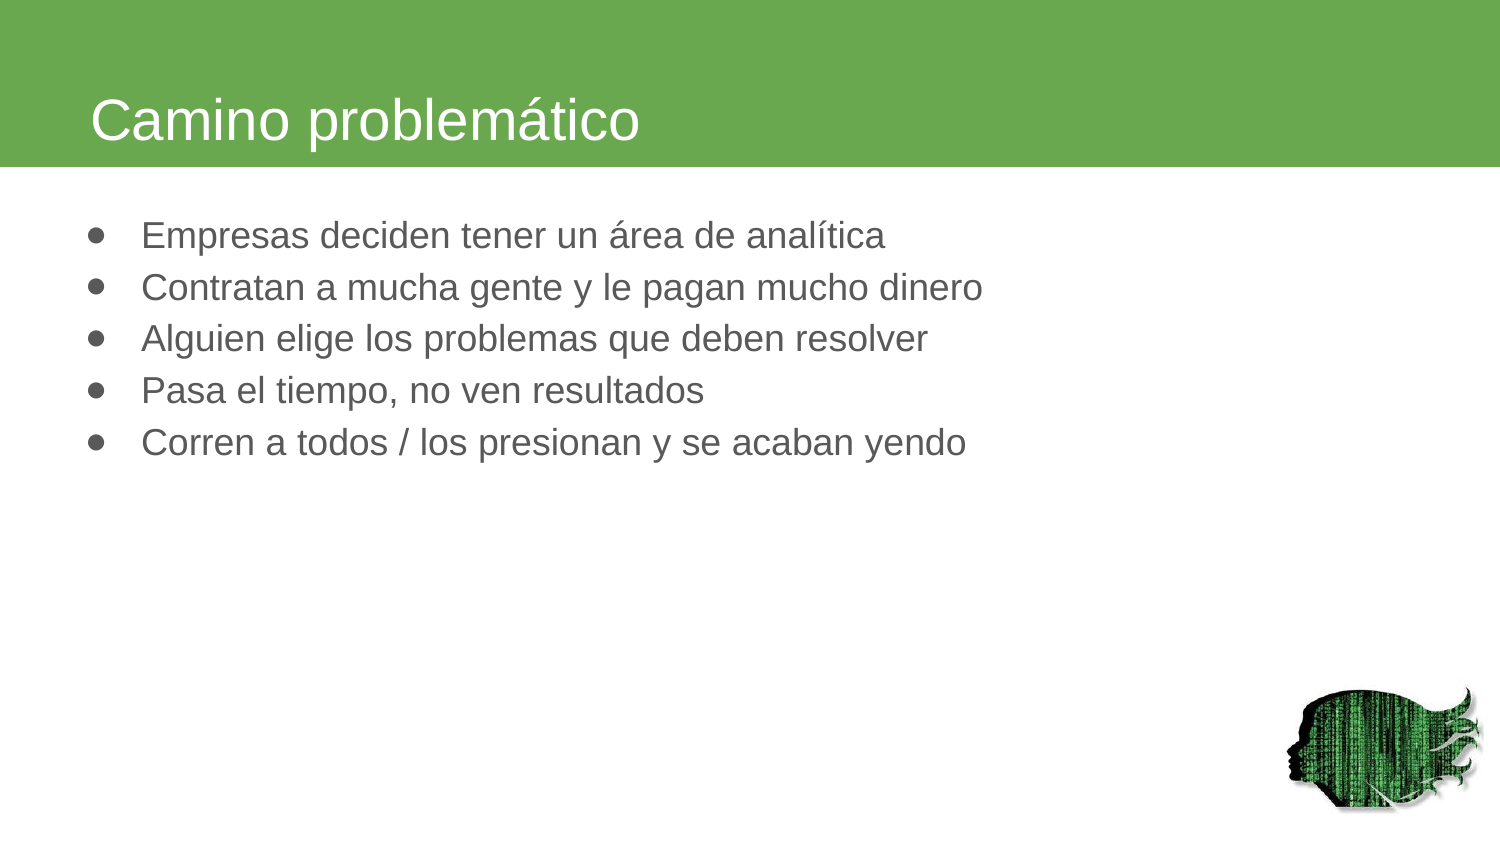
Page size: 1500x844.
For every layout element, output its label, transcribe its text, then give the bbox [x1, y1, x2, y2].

list Empresas deciden tener un área de analítica Contratan a mucha gente y le pagan mucho dinero Alguien elige los problemas que deben resolver Pasa el tiempo, no ven resultados Corren a todos / los presionan y se acaban yendo [51, 189, 1449, 750]
title Camino problemático [0, 0, 1500, 167]
picture [1281, 678, 1484, 814]
